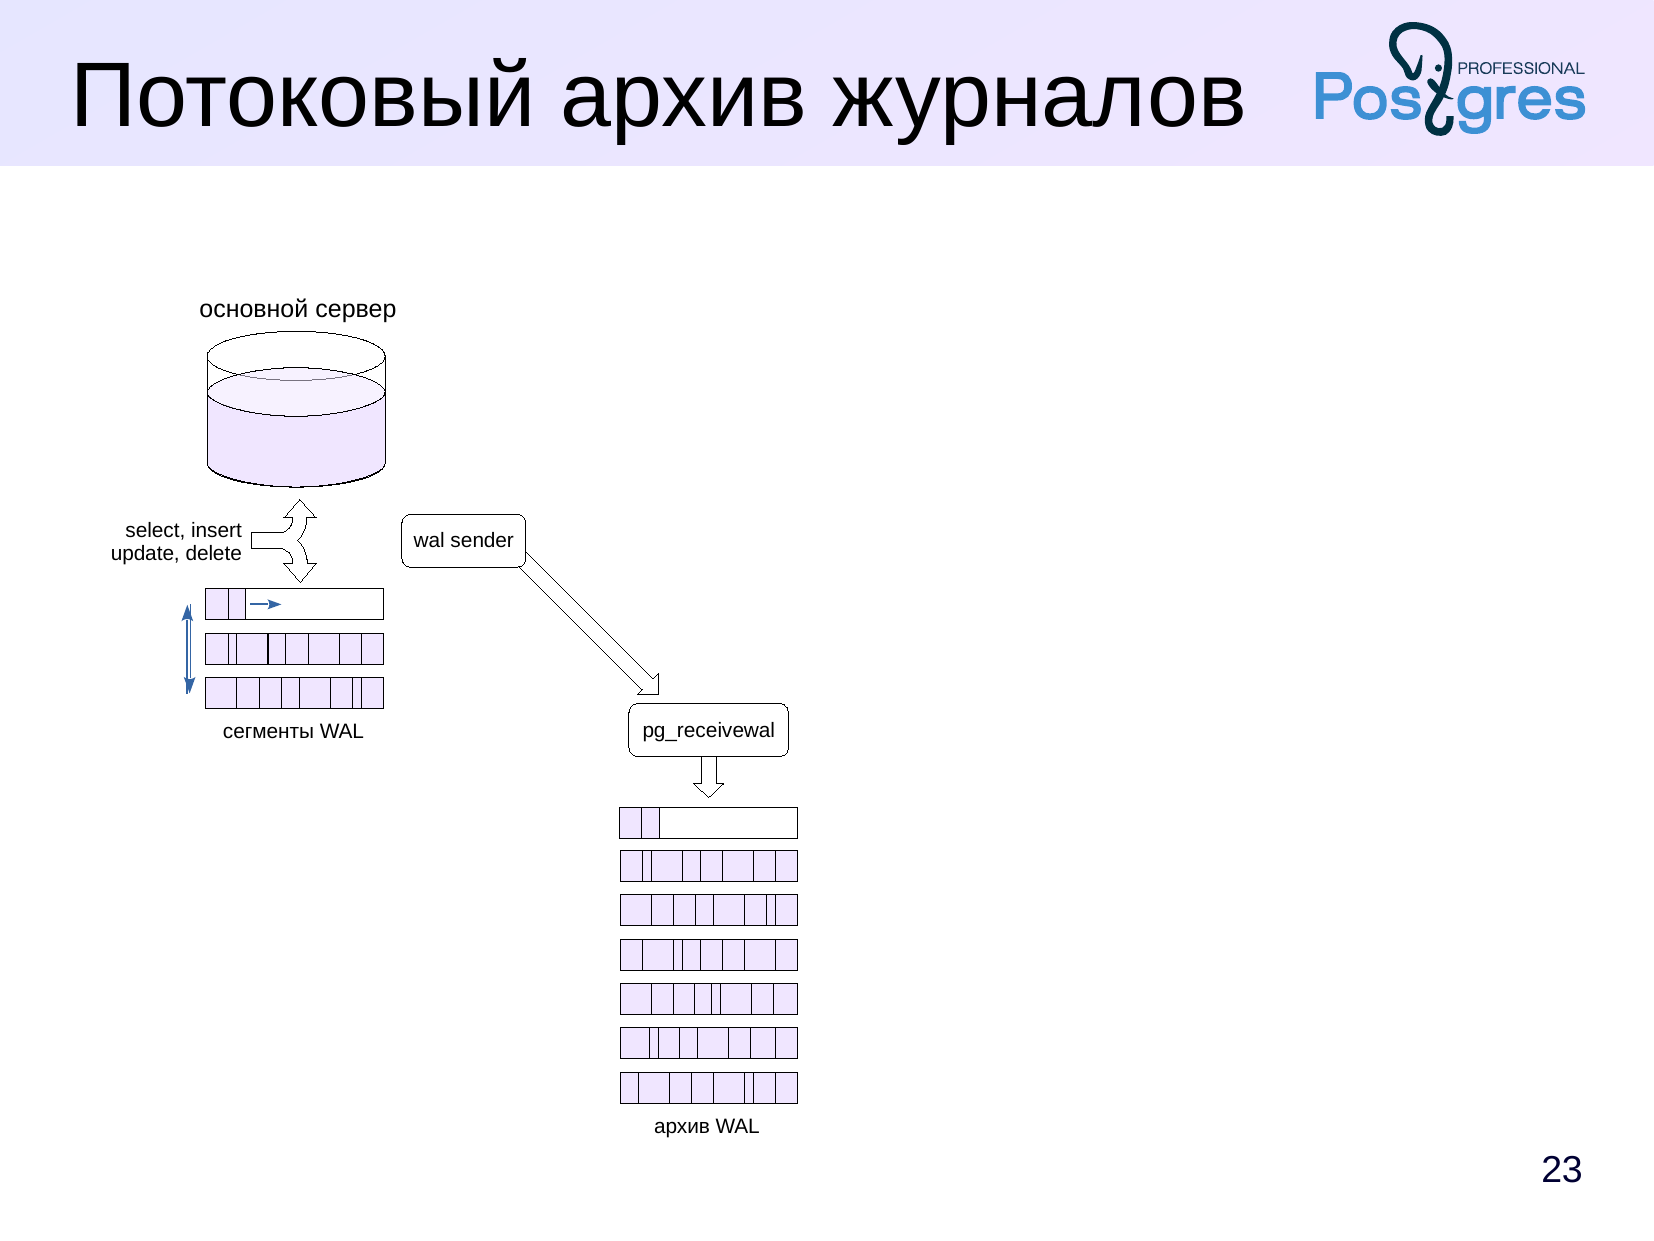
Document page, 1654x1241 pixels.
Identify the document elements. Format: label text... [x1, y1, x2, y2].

text_box сегменты WAL [208, 712, 379, 751]
text_box pg_receivewal [628, 703, 789, 757]
text_box архив WAL [639, 1107, 775, 1170]
text_box [621, 1073, 797, 1103]
text_box select, insert update, delete [96, 511, 258, 574]
text_box wal sender [401, 514, 526, 568]
title Потоковый архив журналов [70, 43, 1261, 249]
text_box [519, 551, 659, 695]
text_box [621, 984, 797, 1014]
text_box [621, 895, 797, 925]
text_box [258, 499, 317, 583]
text_box [206, 589, 246, 619]
text_box [620, 808, 660, 838]
text_box [621, 851, 797, 881]
text_box [693, 757, 724, 798]
text_box [206, 634, 383, 664]
text_box [207, 359, 386, 488]
text_box [621, 1028, 797, 1058]
text_box [206, 678, 383, 708]
text_box основной сервер [184, 286, 413, 359]
text_box [621, 940, 797, 970]
